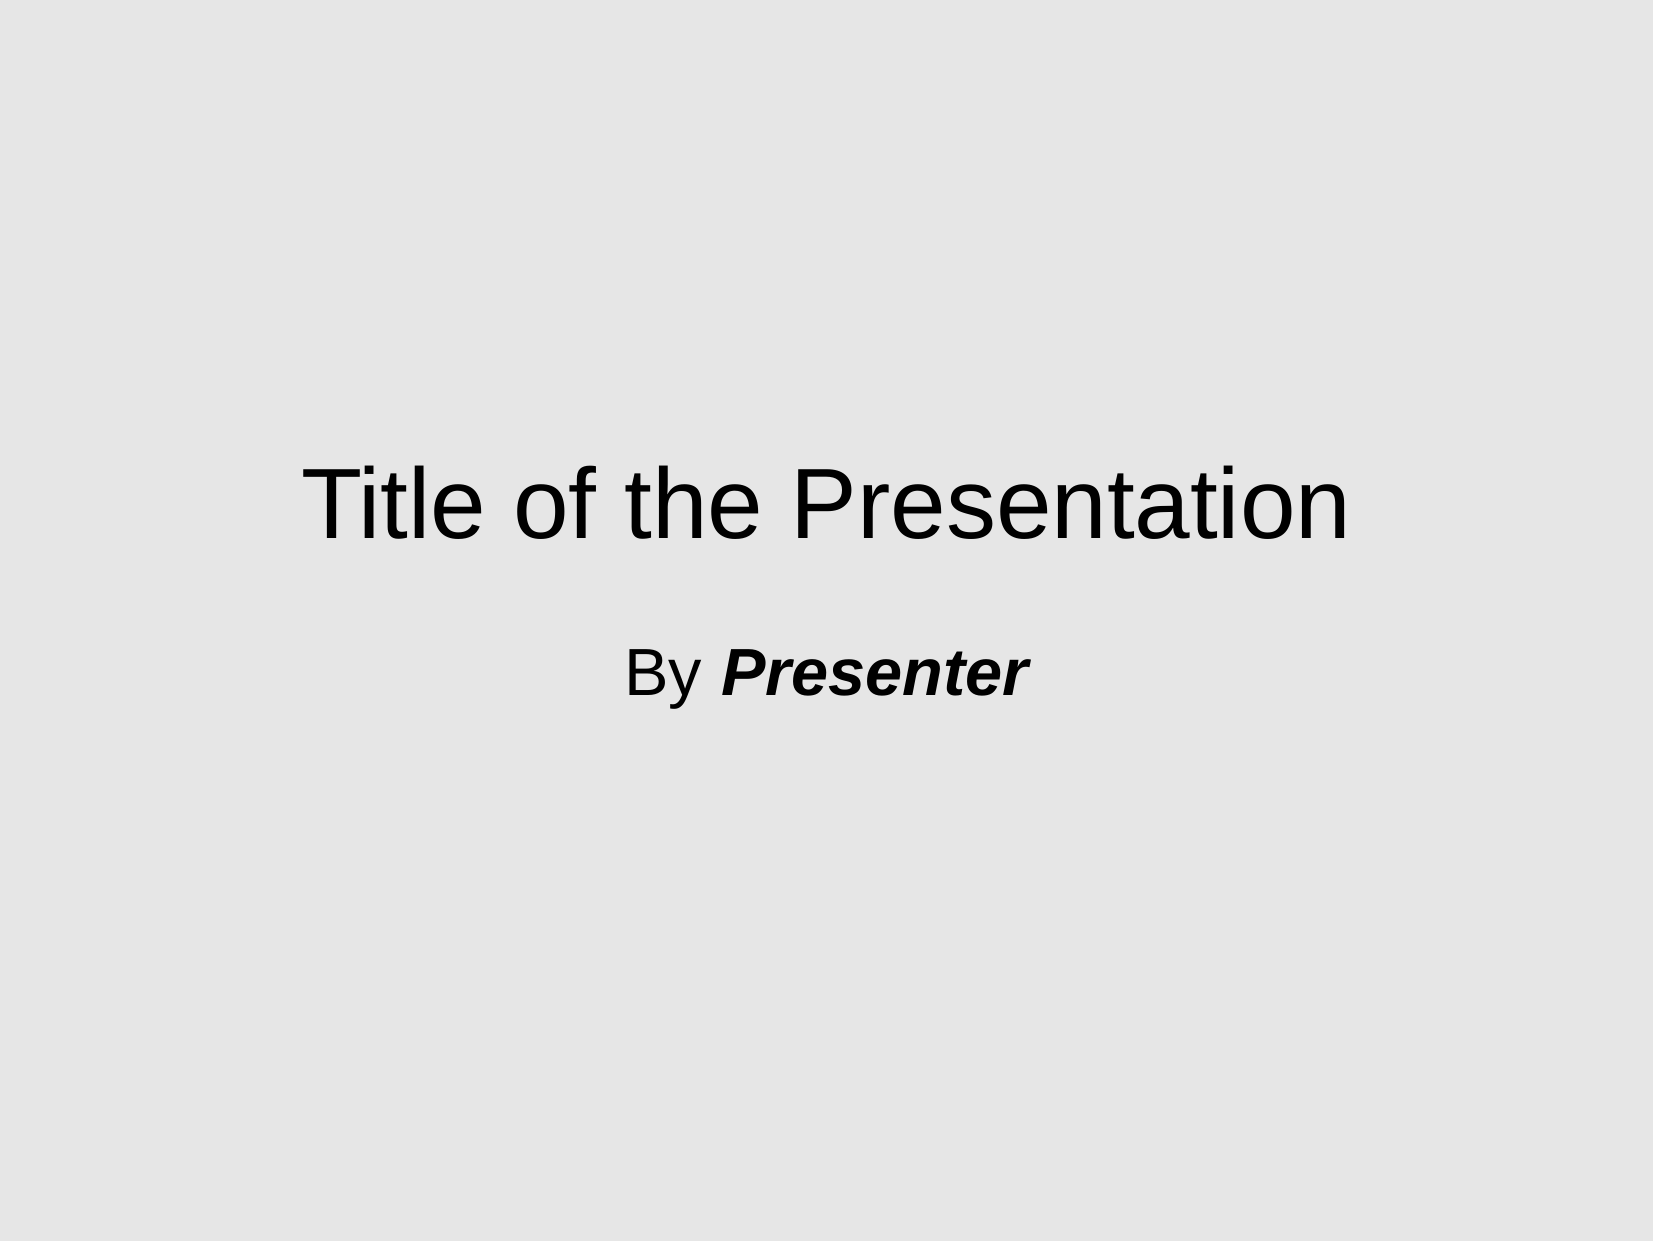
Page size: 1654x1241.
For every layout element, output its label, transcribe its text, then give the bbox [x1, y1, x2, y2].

subtitle Title of the Presentation By Presenter [82, 49, 1571, 1109]
